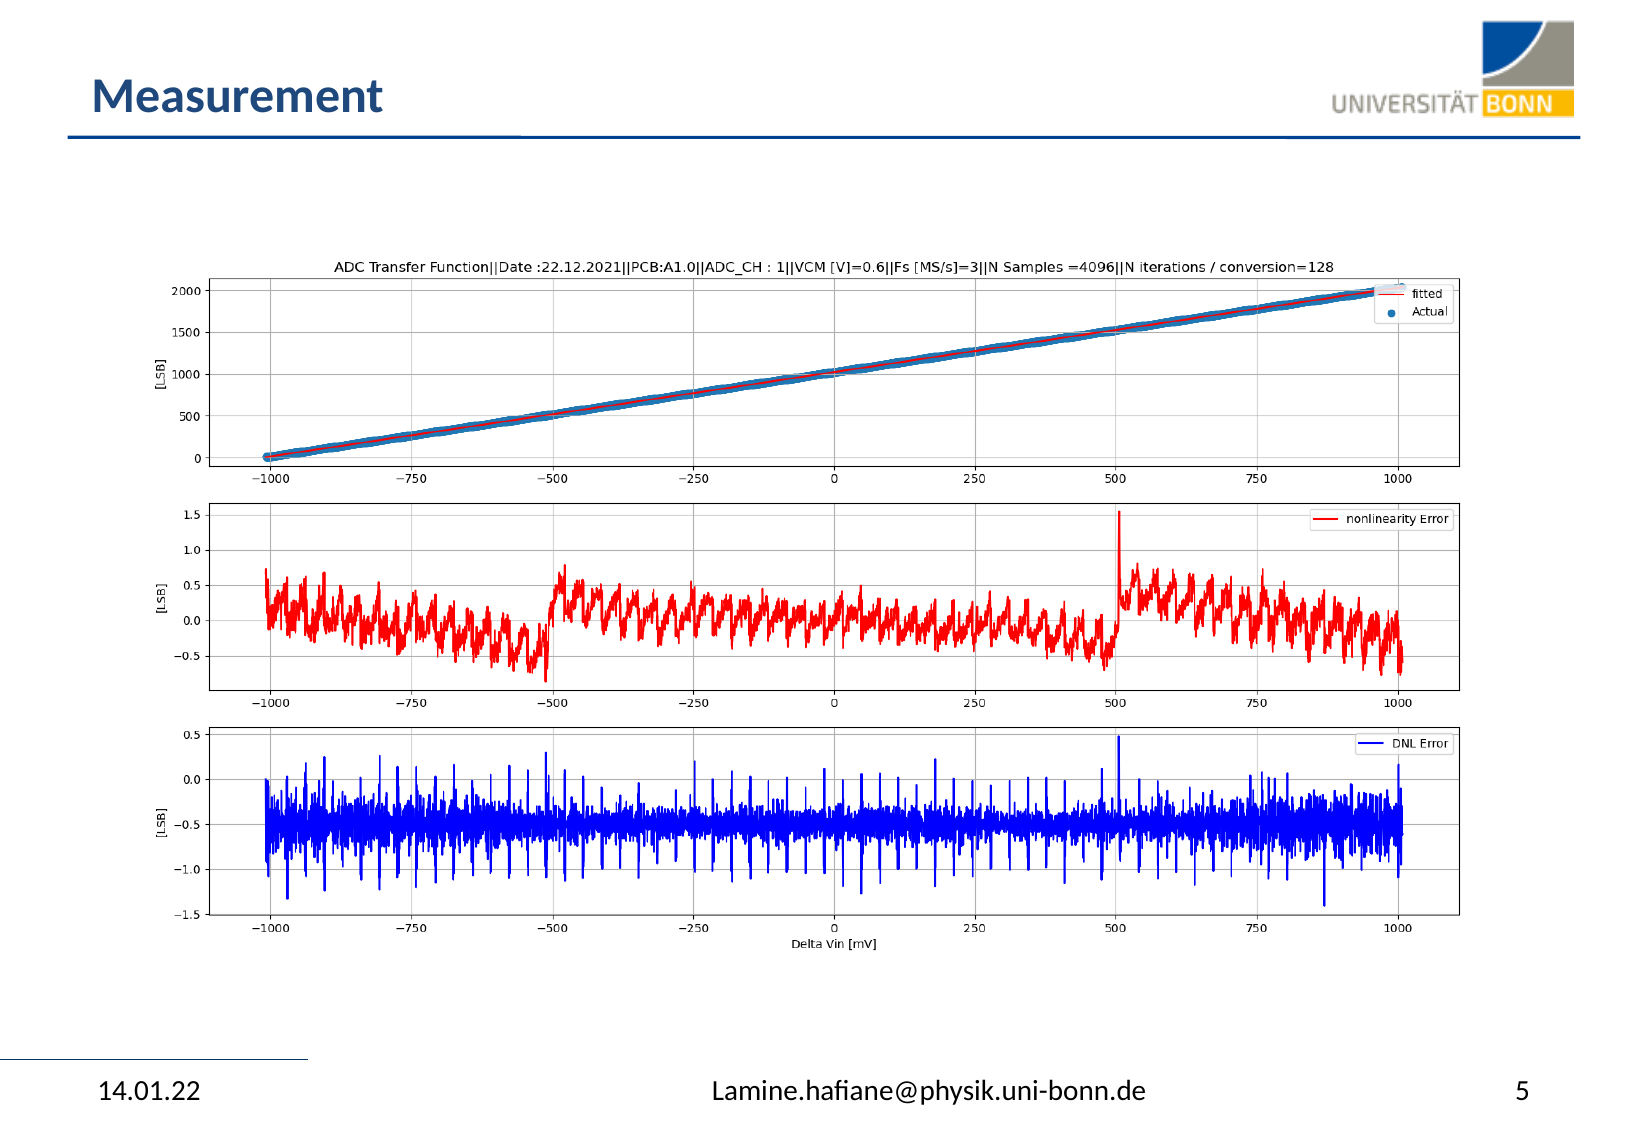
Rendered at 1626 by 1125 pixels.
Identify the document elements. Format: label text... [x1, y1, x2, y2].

picture [7, 179, 1620, 1006]
picture [1330, 0, 1574, 137]
title Measurement [76, 55, 1306, 150]
footer Lamine.hafiane@physik.uni-bonn.de [525, 1058, 1334, 1119]
slide_number 14.01.22 [82, 1058, 513, 1119]
slide_number <number> [1356, 1058, 1545, 1119]
